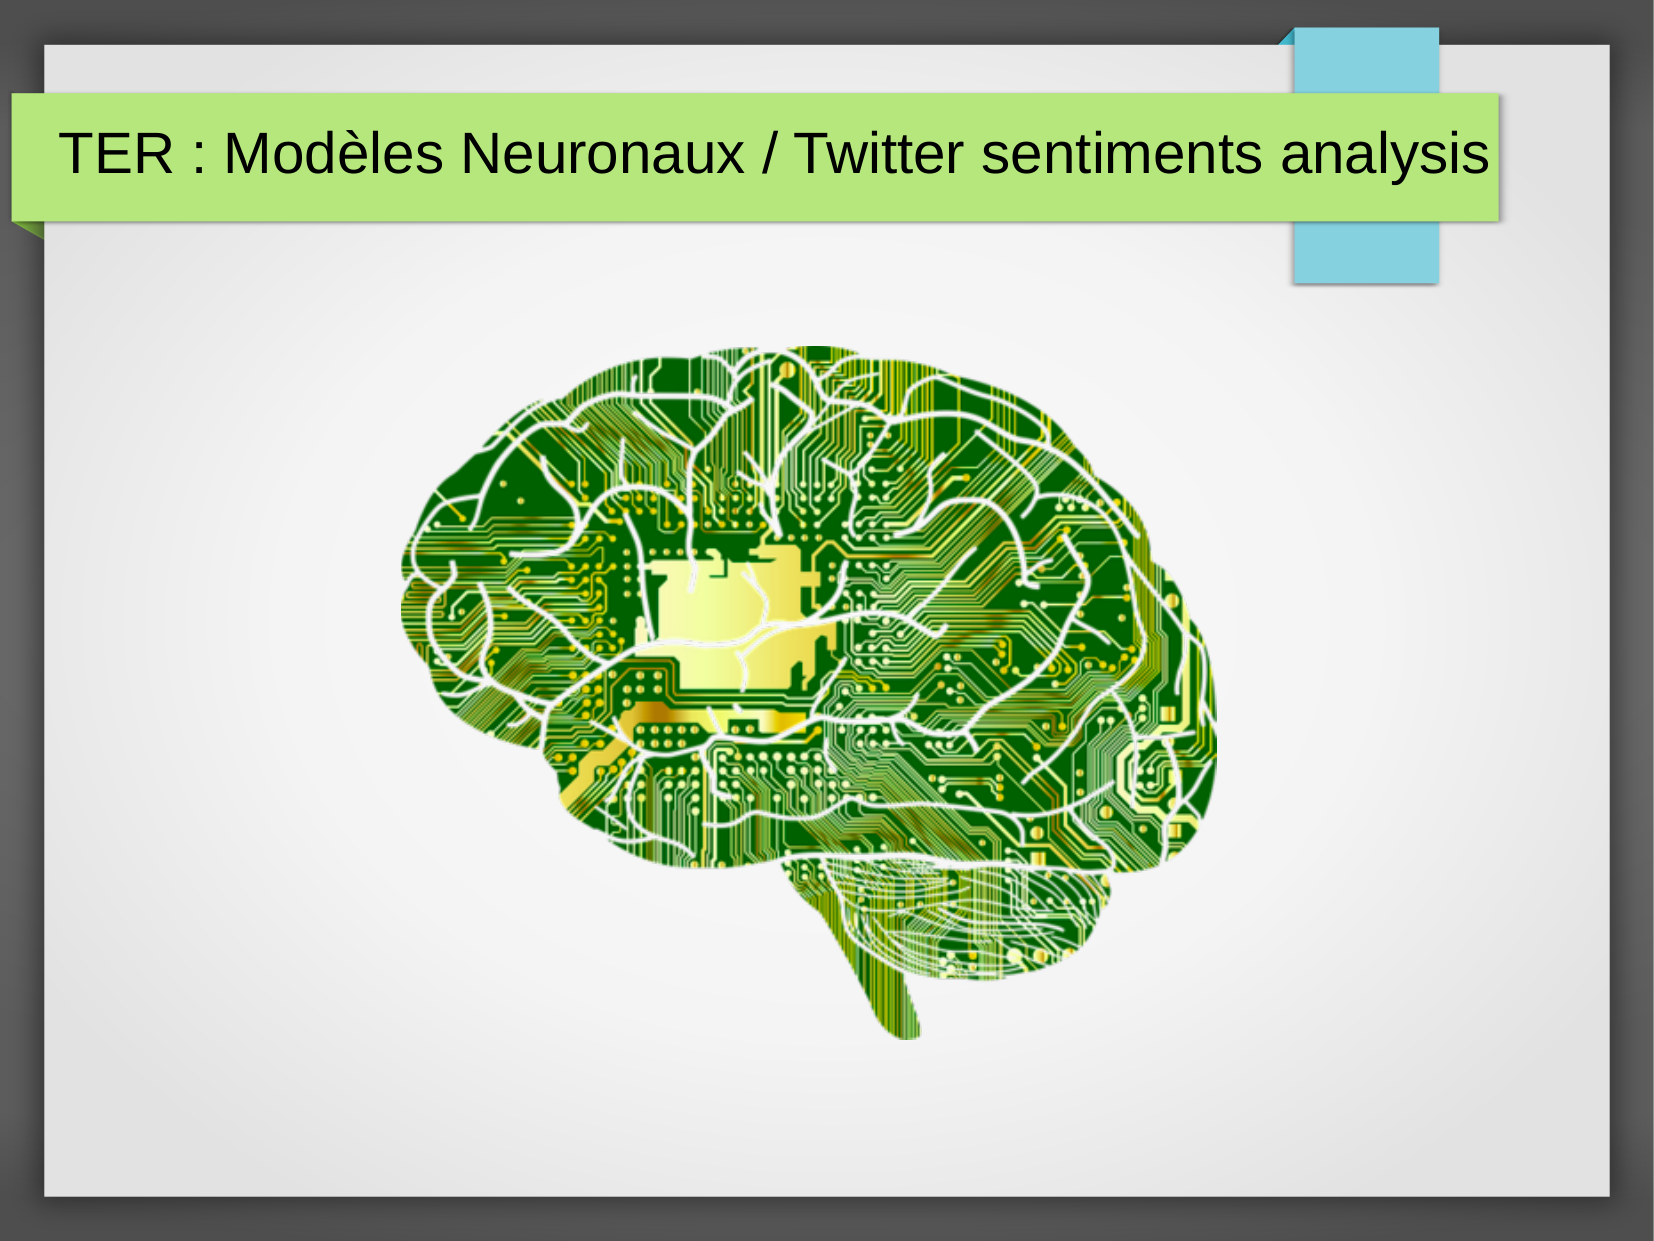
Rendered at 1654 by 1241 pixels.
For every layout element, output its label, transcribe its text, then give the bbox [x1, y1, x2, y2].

picture [0, 0, 1654, 1241]
title TER : Modèles Neuronaux / Twitter sentiments analysis [59, 88, 1571, 219]
